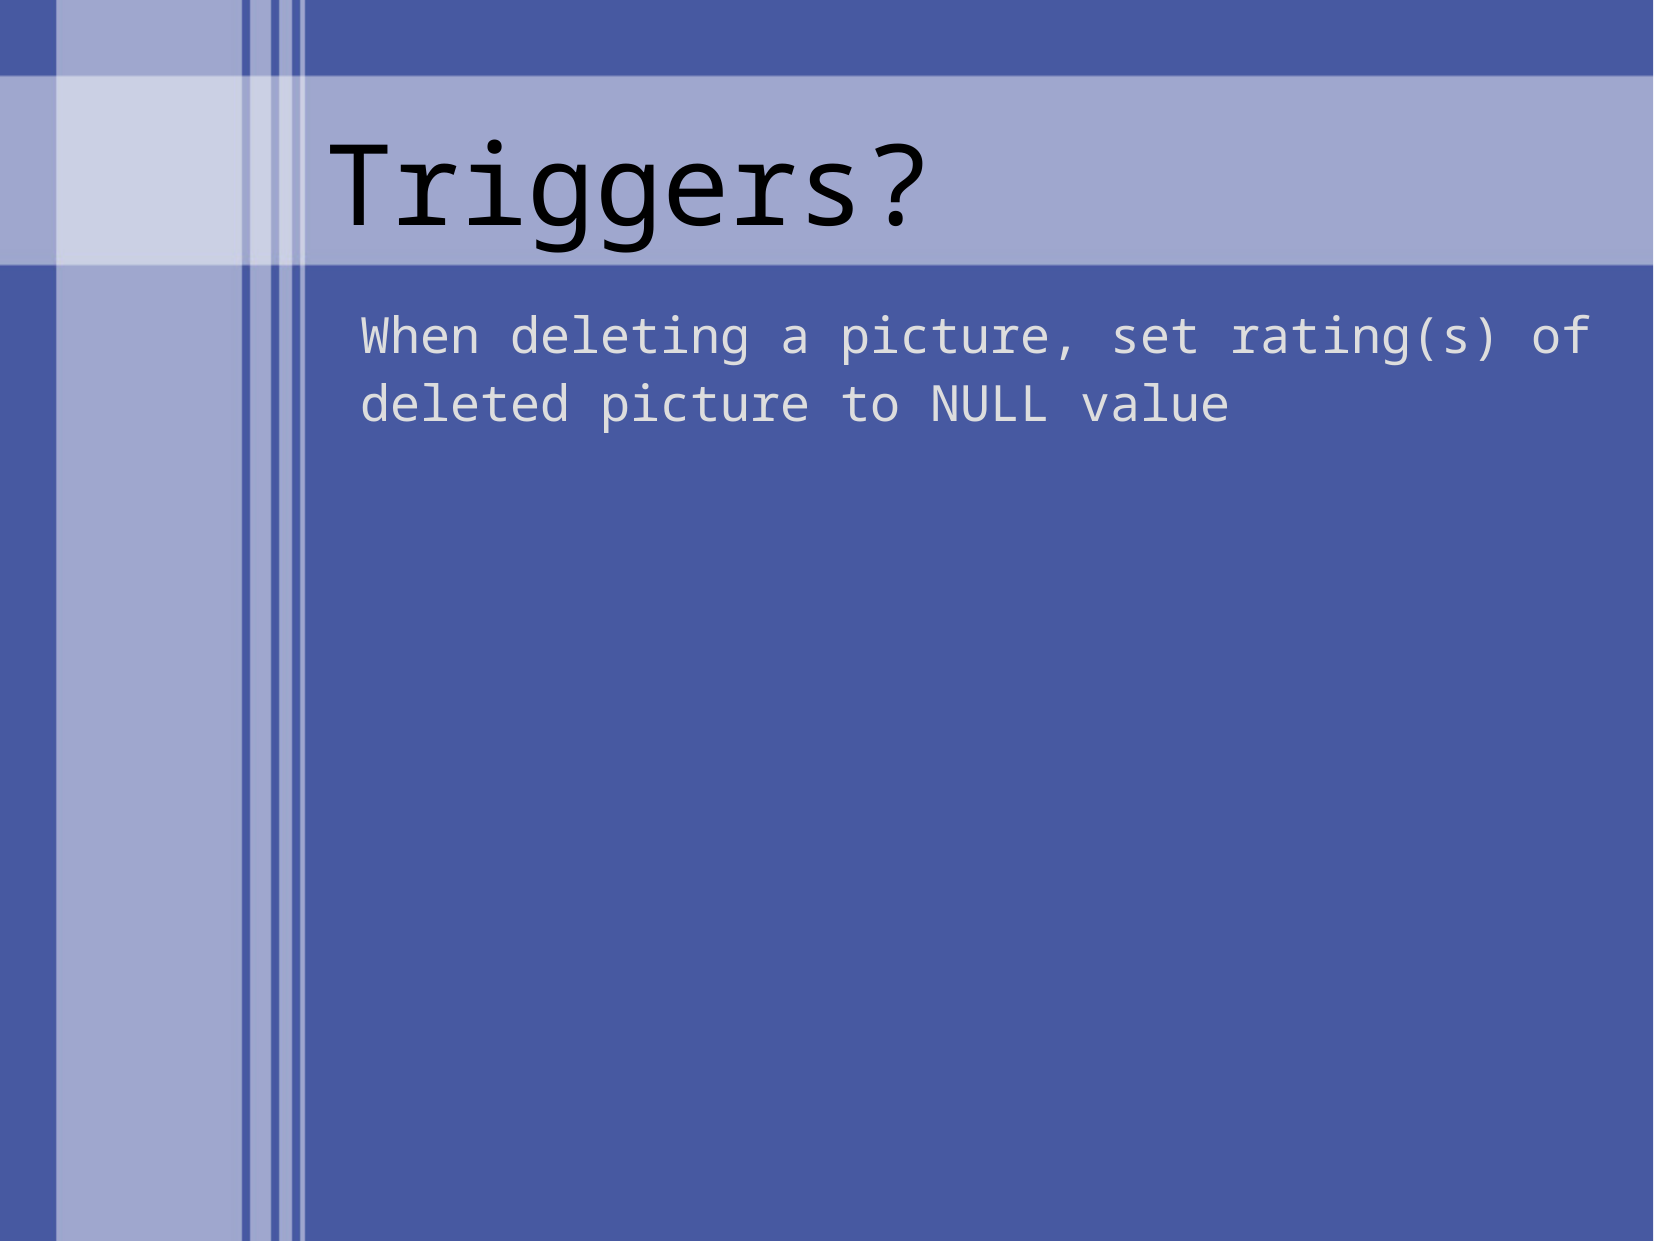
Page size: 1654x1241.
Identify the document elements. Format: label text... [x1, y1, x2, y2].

text_box When deleting a picture, set rating(s) of deleted picture to NULL value [345, 292, 1606, 1001]
picture [0, 0, 1654, 1241]
text_box Triggers? [310, 97, 948, 255]
